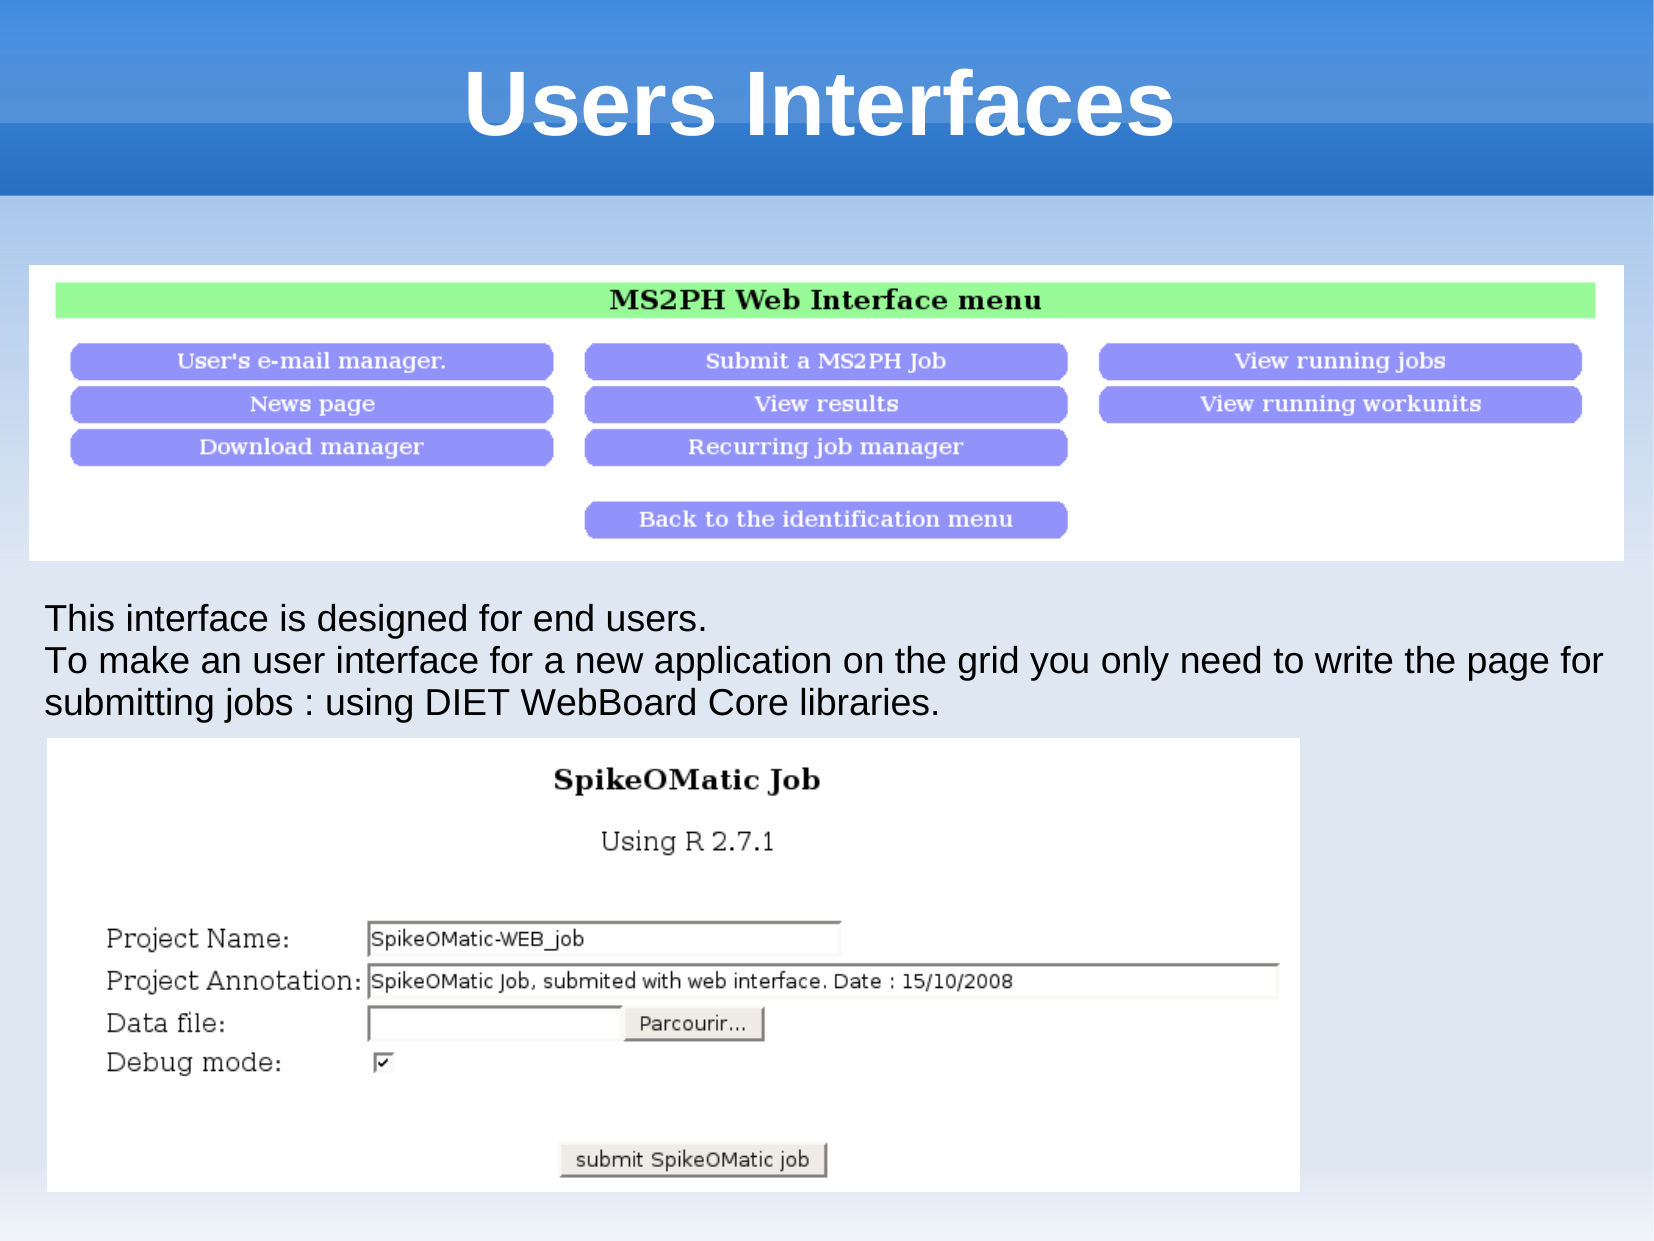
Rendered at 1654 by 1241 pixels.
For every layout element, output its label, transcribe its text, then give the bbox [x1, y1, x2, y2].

title Users Interfaces [76, 7, 1565, 200]
text_box This interface is designed for end users. To make an user interface for a new application on the grid you only need to write the page for submitting jobs : using DIET WebBoard Core libraries. [29, 590, 1625, 732]
picture [0, 0, 1654, 1241]
